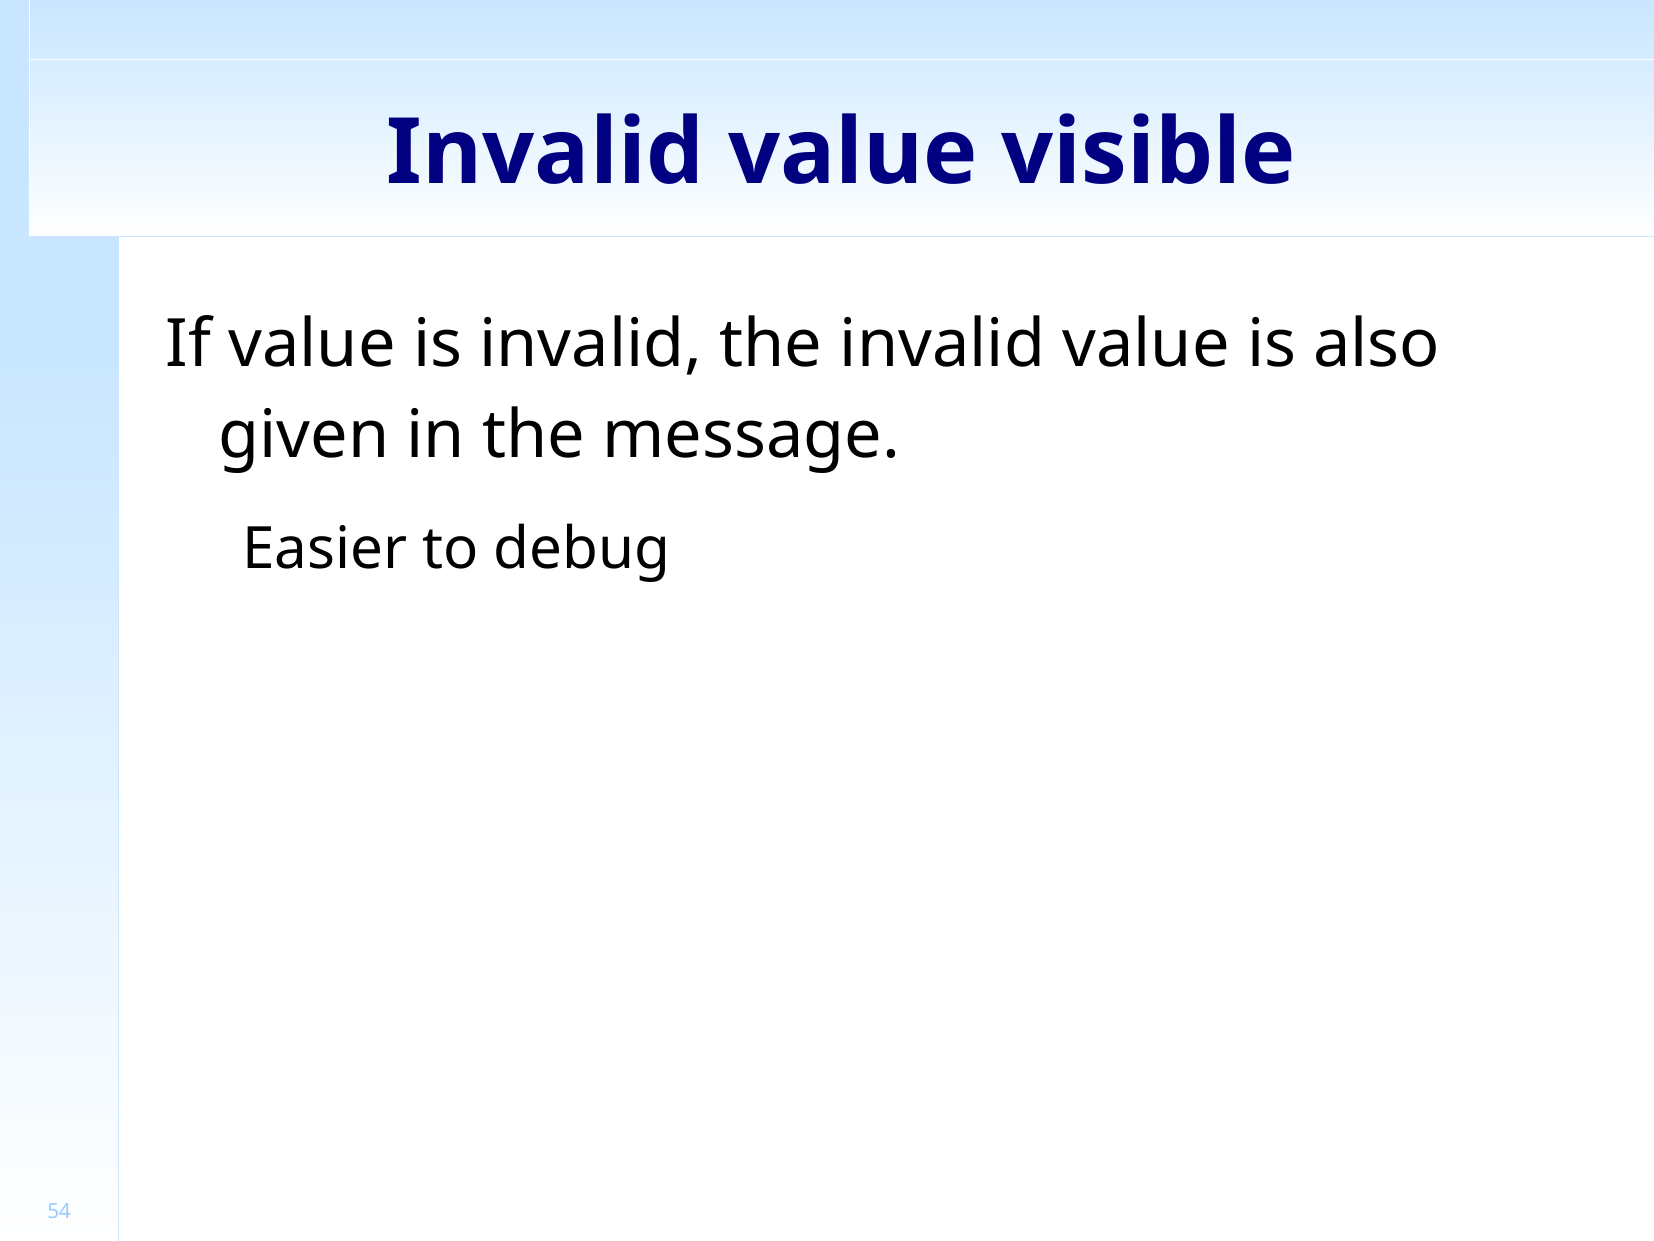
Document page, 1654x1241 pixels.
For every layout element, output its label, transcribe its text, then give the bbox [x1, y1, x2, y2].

list If value is invalid, the invalid value is also given in the message. Easier to debug [147, 295, 1625, 1182]
title Invalid value visible [29, 59, 1654, 237]
